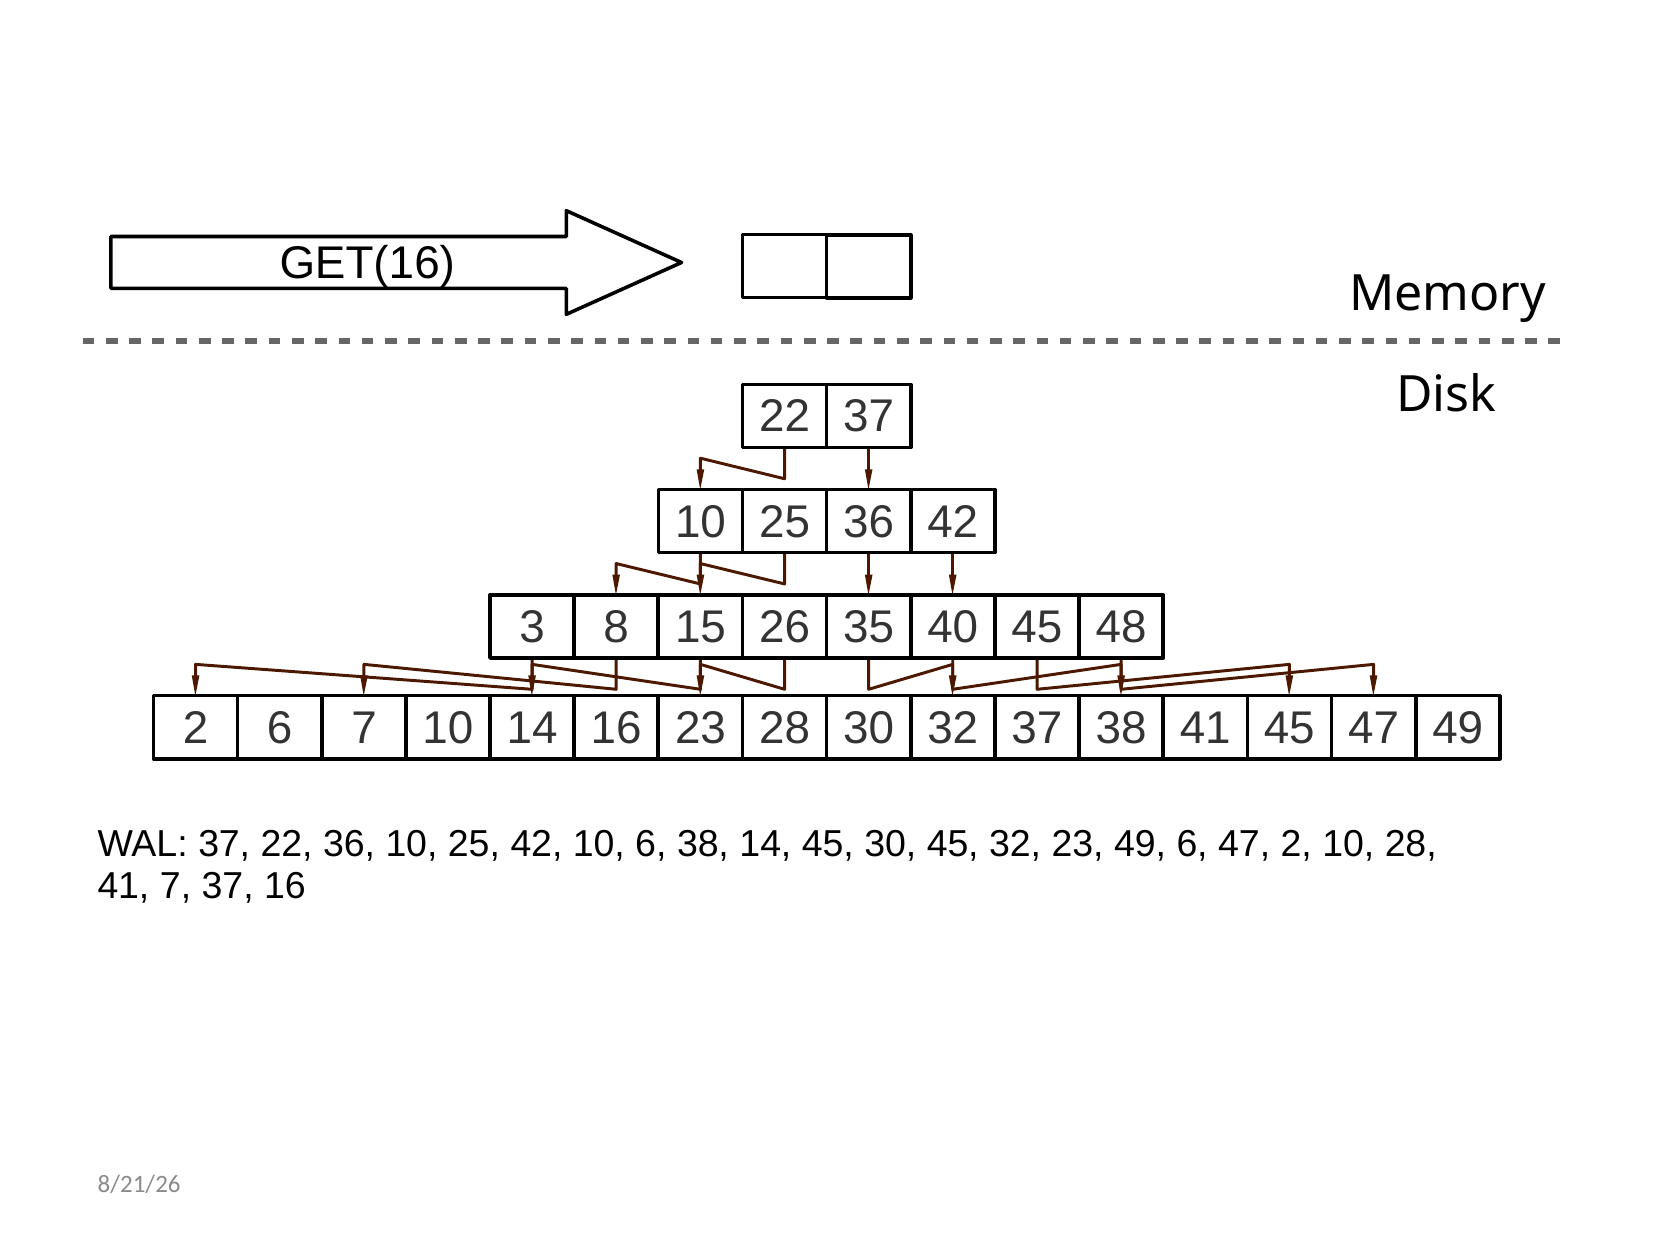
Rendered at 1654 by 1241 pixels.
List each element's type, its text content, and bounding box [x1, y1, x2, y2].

text_box 10 [658, 489, 742, 553]
text_box 14 [490, 695, 574, 759]
text_box 49 [1415, 695, 1500, 759]
text_box Disk [1381, 350, 1534, 452]
text_box 30 [826, 695, 910, 759]
text_box 37 [826, 384, 911, 448]
text_box 10 [405, 695, 490, 759]
text_box 37 [995, 695, 1079, 759]
text_box 8 [574, 594, 658, 658]
text_box 7 [321, 695, 405, 759]
text_box 28 [742, 695, 826, 759]
text_box 45 [995, 594, 1079, 658]
text_box 22 [742, 384, 826, 448]
text_box 36 [826, 489, 910, 553]
text_box 45 [1247, 695, 1331, 759]
text_box 23 [658, 695, 742, 759]
text_box GET(16) [110, 210, 682, 315]
text_box 2 [153, 695, 237, 759]
text_box 40 [910, 594, 995, 658]
text_box 35 [826, 594, 910, 658]
text_box WAL: 37, 22, 36, 10, 25, 42, 10, 6, 38, 14, 45, 30, 45, 32, 23, 49, 6, 47, 2, 10, 28, 41, 7, 37, 16 [82, 815, 1501, 948]
text_box 3 [490, 594, 574, 658]
text_box 32 [910, 695, 995, 759]
text_box 25 [742, 489, 826, 553]
text_box 48 [1079, 594, 1164, 658]
text_box 15 [658, 594, 742, 658]
text_box 16 [574, 695, 658, 759]
text_box 41 [1163, 695, 1247, 759]
text_box 38 [1079, 695, 1163, 759]
text_box 6 [237, 695, 321, 759]
text_box 47 [1331, 695, 1415, 759]
text_box 42 [910, 489, 995, 553]
text_box 26 [742, 594, 826, 658]
text_box Memory [1334, 249, 1590, 351]
